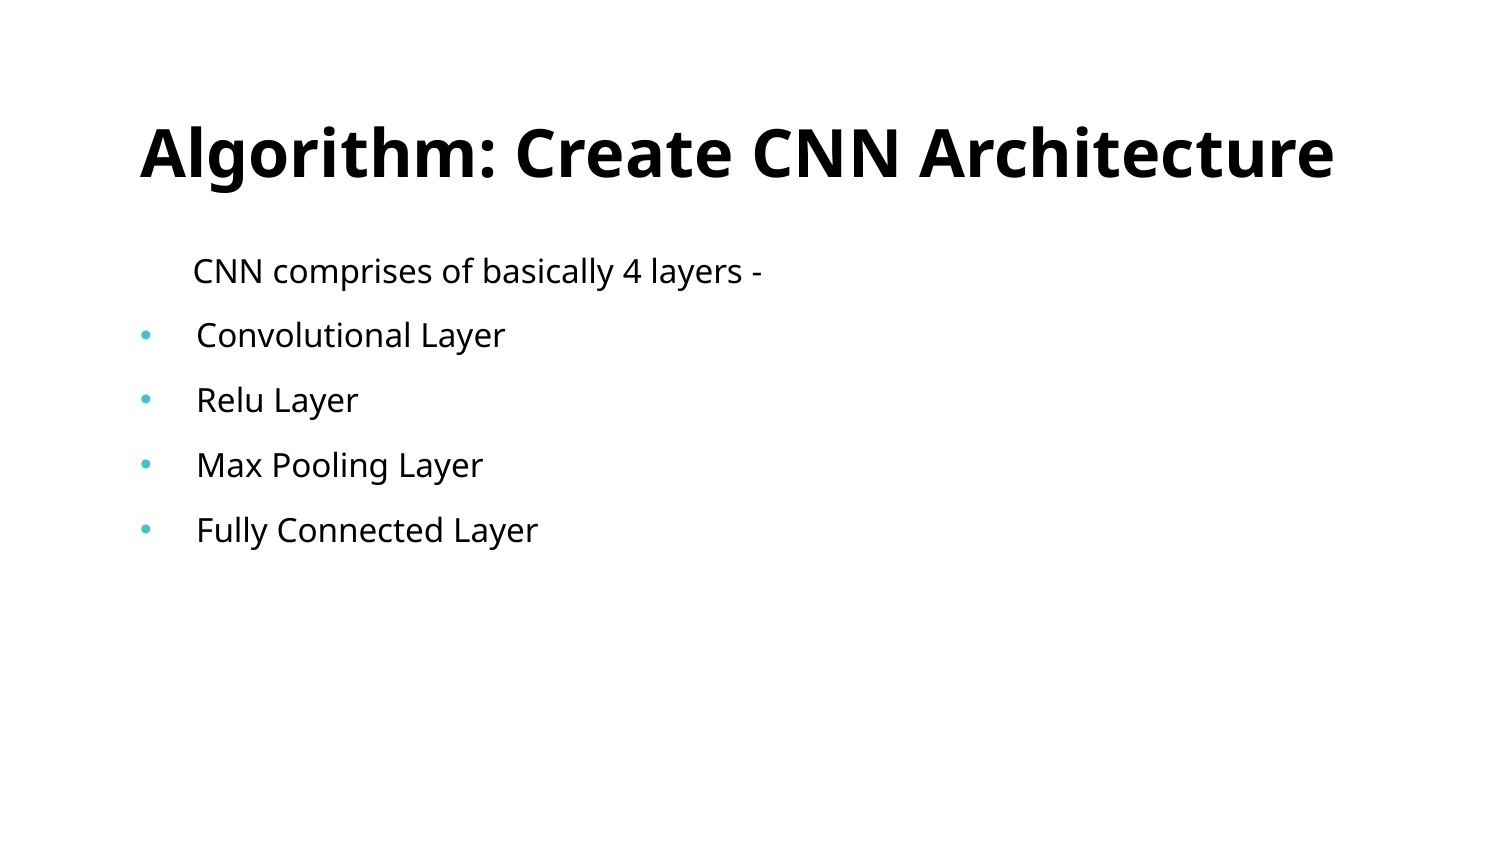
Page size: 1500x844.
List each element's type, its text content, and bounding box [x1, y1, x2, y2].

list CNN comprises of basically 4 layers - Convolutional Layer Relu Layer Max Pooling Layer Fully Connected Layer [125, 234, 1375, 735]
title Algorithm: Create CNN Architecture [125, 57, 1375, 198]
